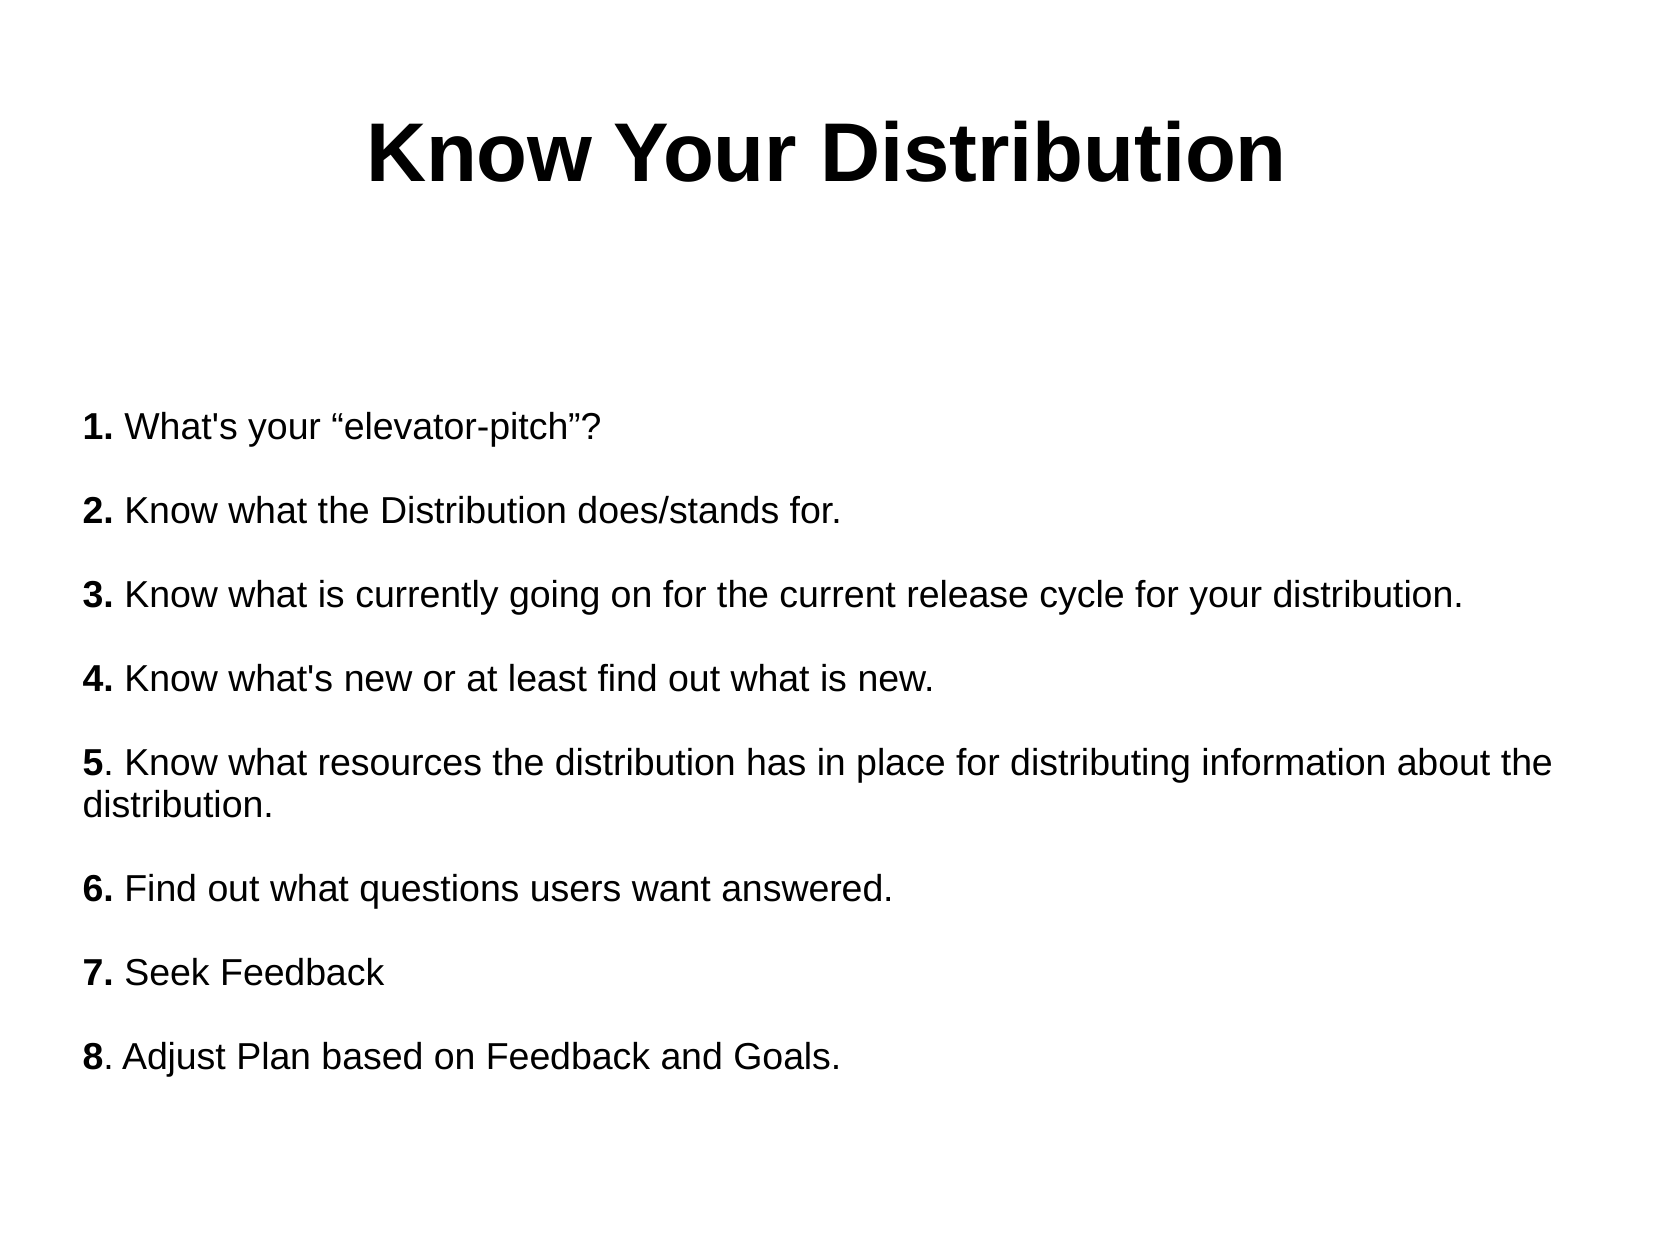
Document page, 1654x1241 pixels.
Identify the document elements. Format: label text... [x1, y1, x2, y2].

title Know Your Distribution [82, 56, 1571, 250]
subtitle 1. What's your “elevator-pitch”? 2. Know what the Distribution does/stands for. 3. Know what is currently going on for the current release cycle for your distribution. 4. Know what's new or at least find out what is new. 5. Know what resources the distribution has in place for distributing information about the distribution. 6. Find out what questions users want answered. 7. Seek Feedback 8. Adjust Plan based on Feedback and Goals. [82, 290, 1571, 1109]
